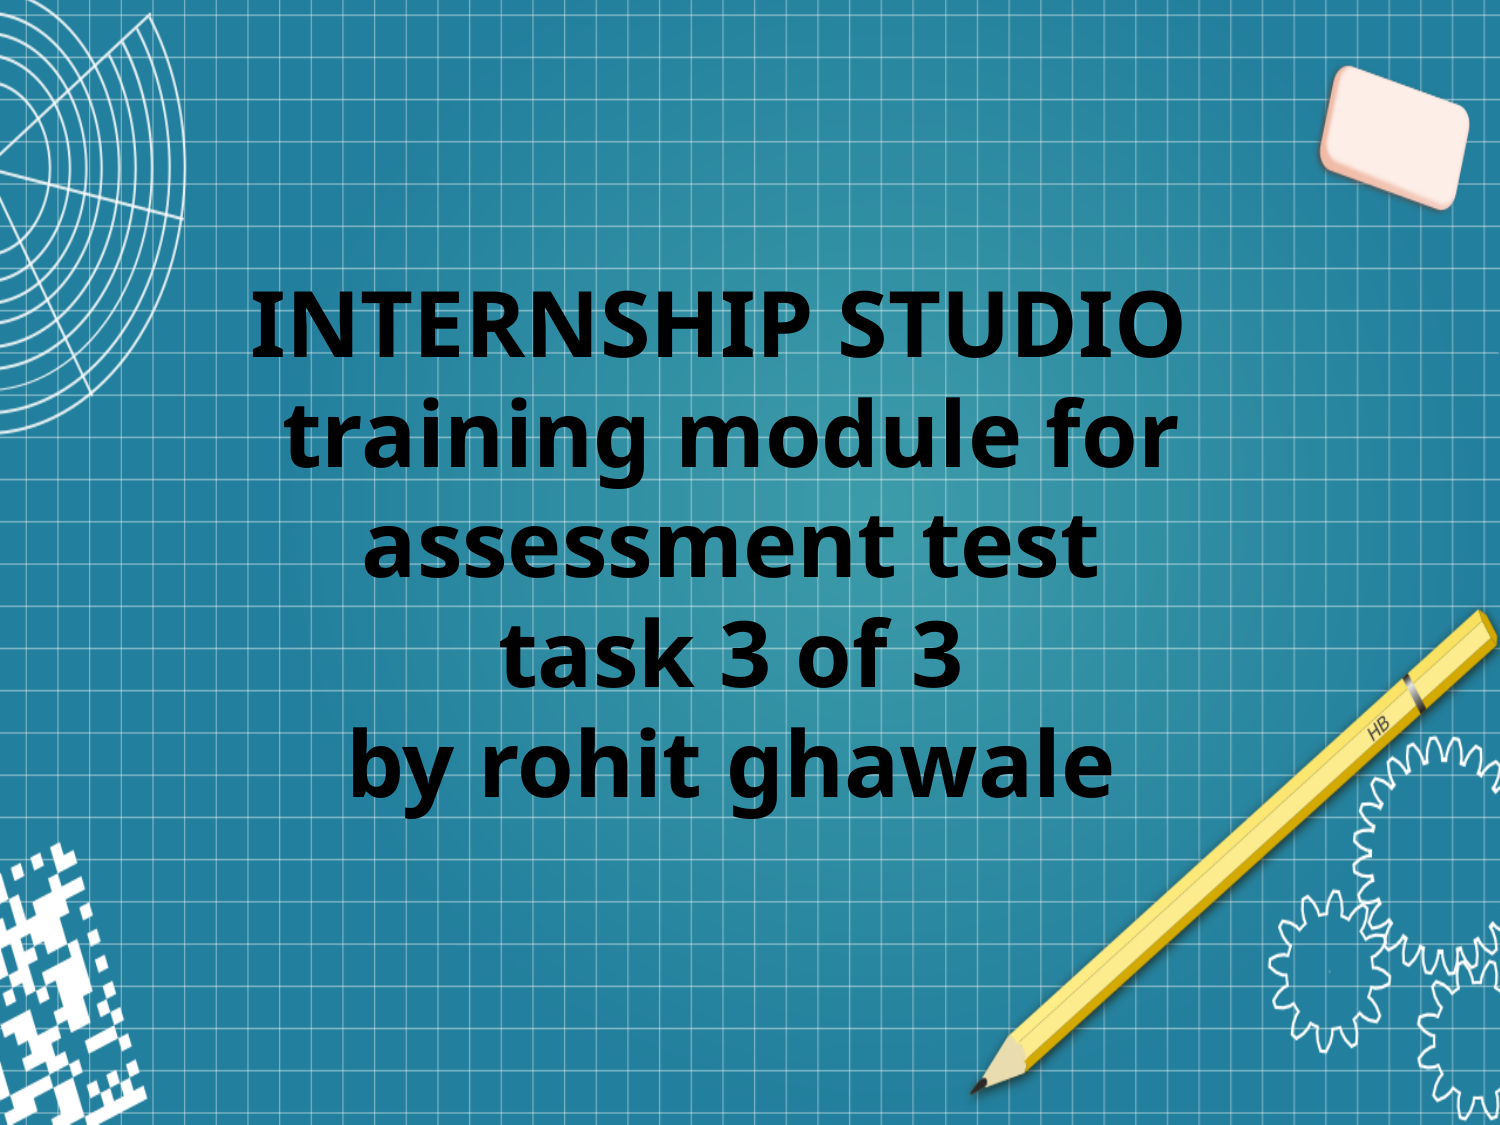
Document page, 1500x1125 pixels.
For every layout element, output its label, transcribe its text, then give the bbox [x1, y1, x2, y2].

title INTERNSHIP STUDIO training module for assessment test task 3 of 3 by rohit ghawale [37, 45, 1425, 1038]
picture [0, 0, 1500, 1125]
